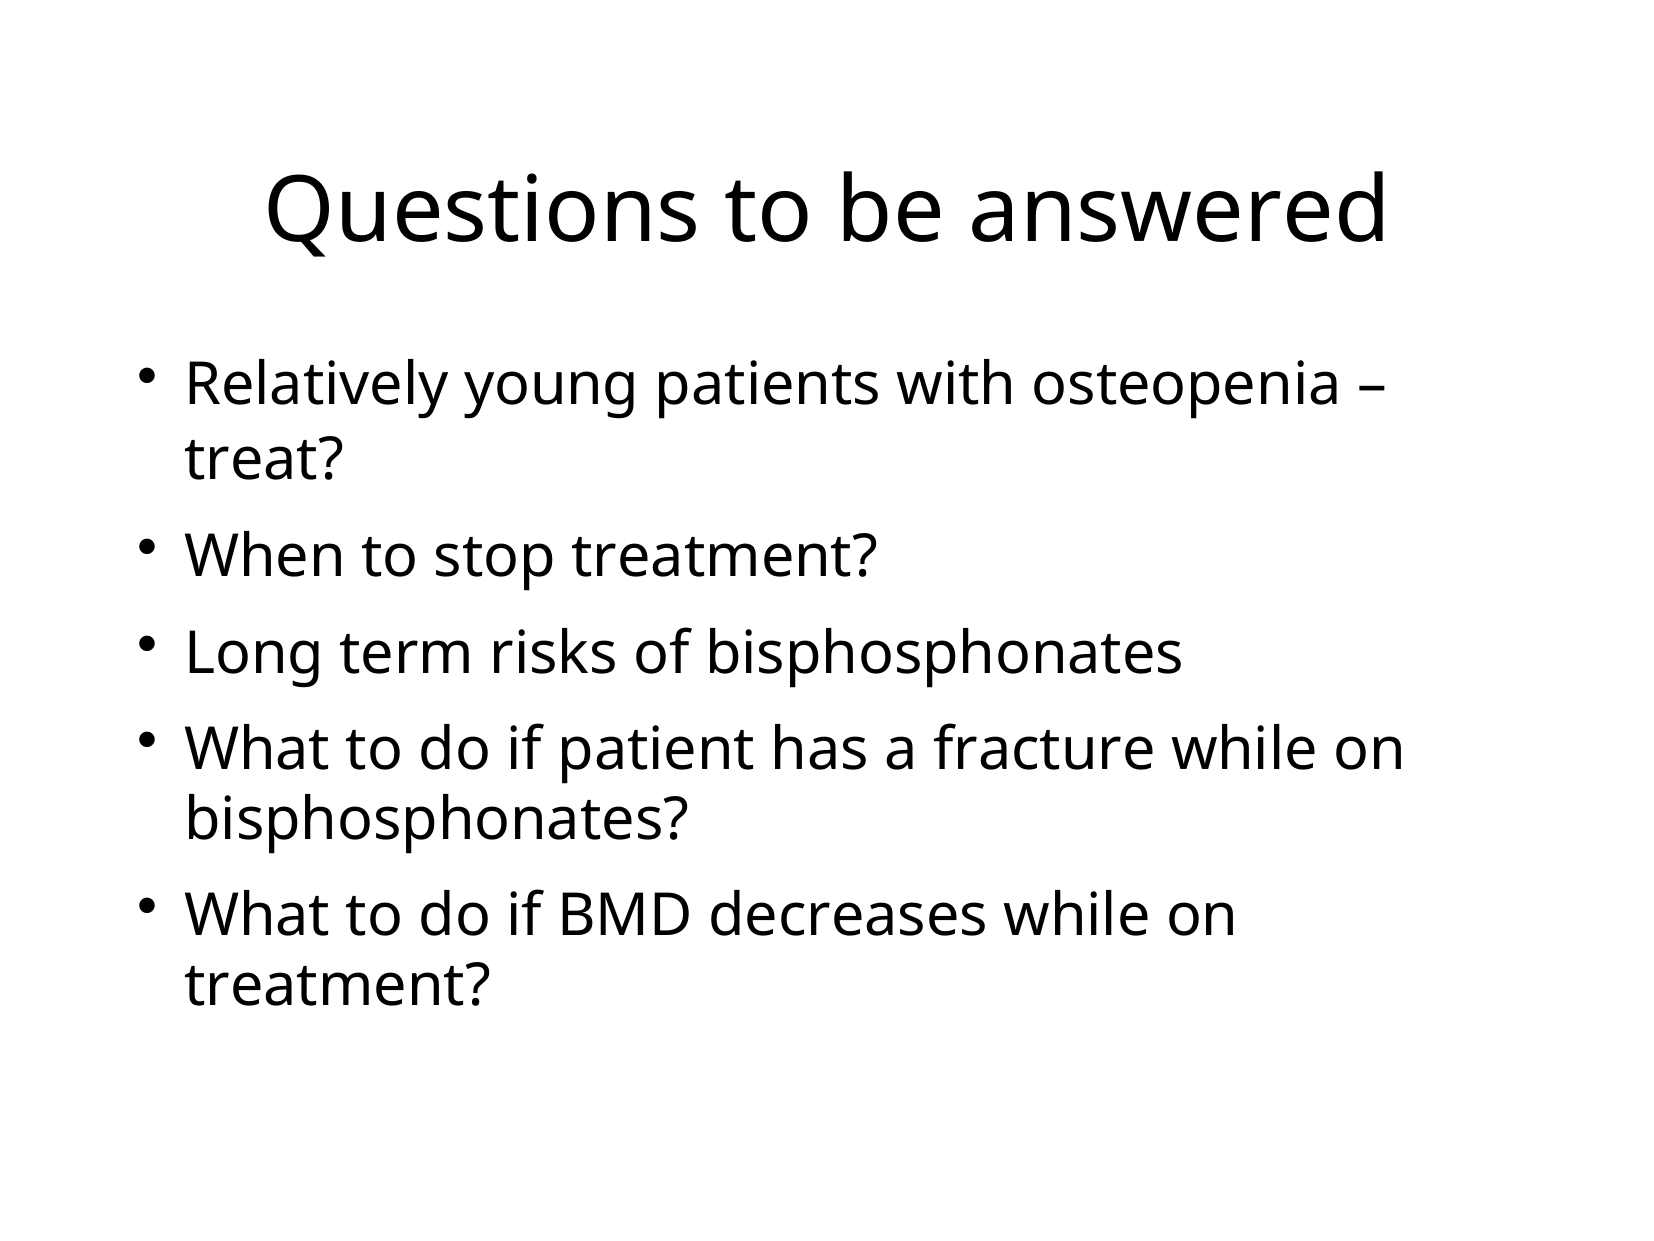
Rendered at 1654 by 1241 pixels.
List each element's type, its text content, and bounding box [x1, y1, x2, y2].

list Relatively young patients with osteopenia – treat? When to stop treatment? Long term risks of bisphosphonates What to do if patient has a fracture while on bisphosphonates? What to do if BMD decreases while on treatment? [121, 344, 1534, 1030]
title Questions to be answered [121, 155, 1534, 258]
